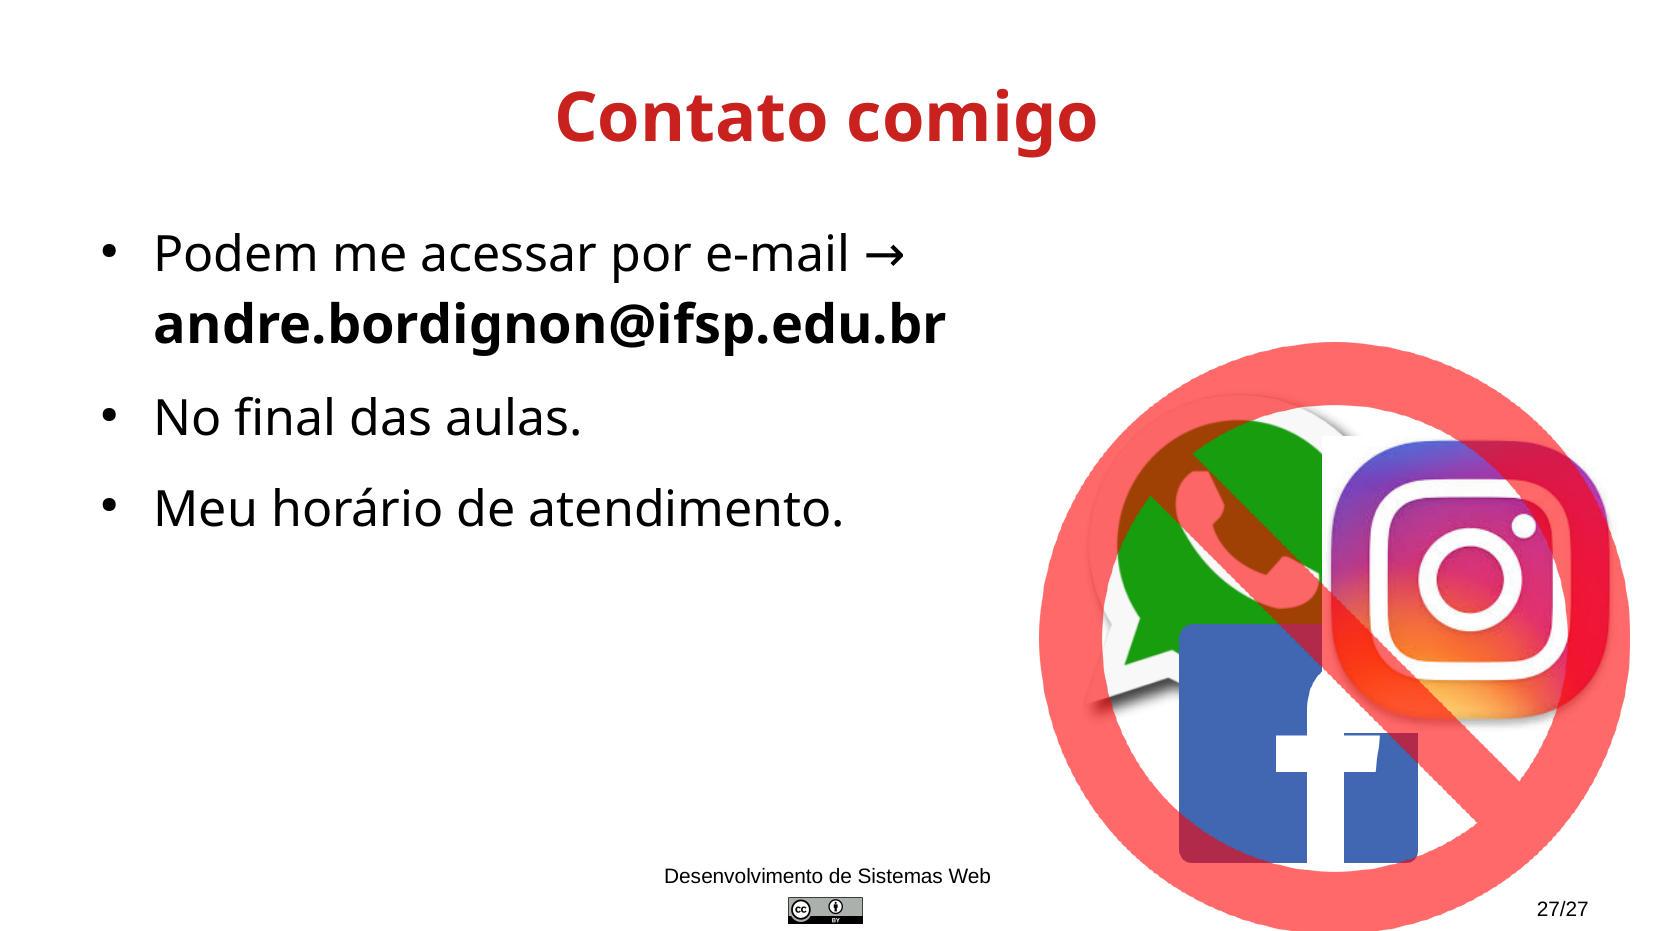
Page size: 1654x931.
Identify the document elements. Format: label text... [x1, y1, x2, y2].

list Podem me acessar por e-mail → andre.bordignon@ifsp.edu.br No final das aulas. Meu horário de atendimento. [82, 217, 1571, 827]
picture [1039, 342, 1630, 931]
picture [788, 897, 863, 924]
title Contato comigo [82, 37, 1571, 193]
